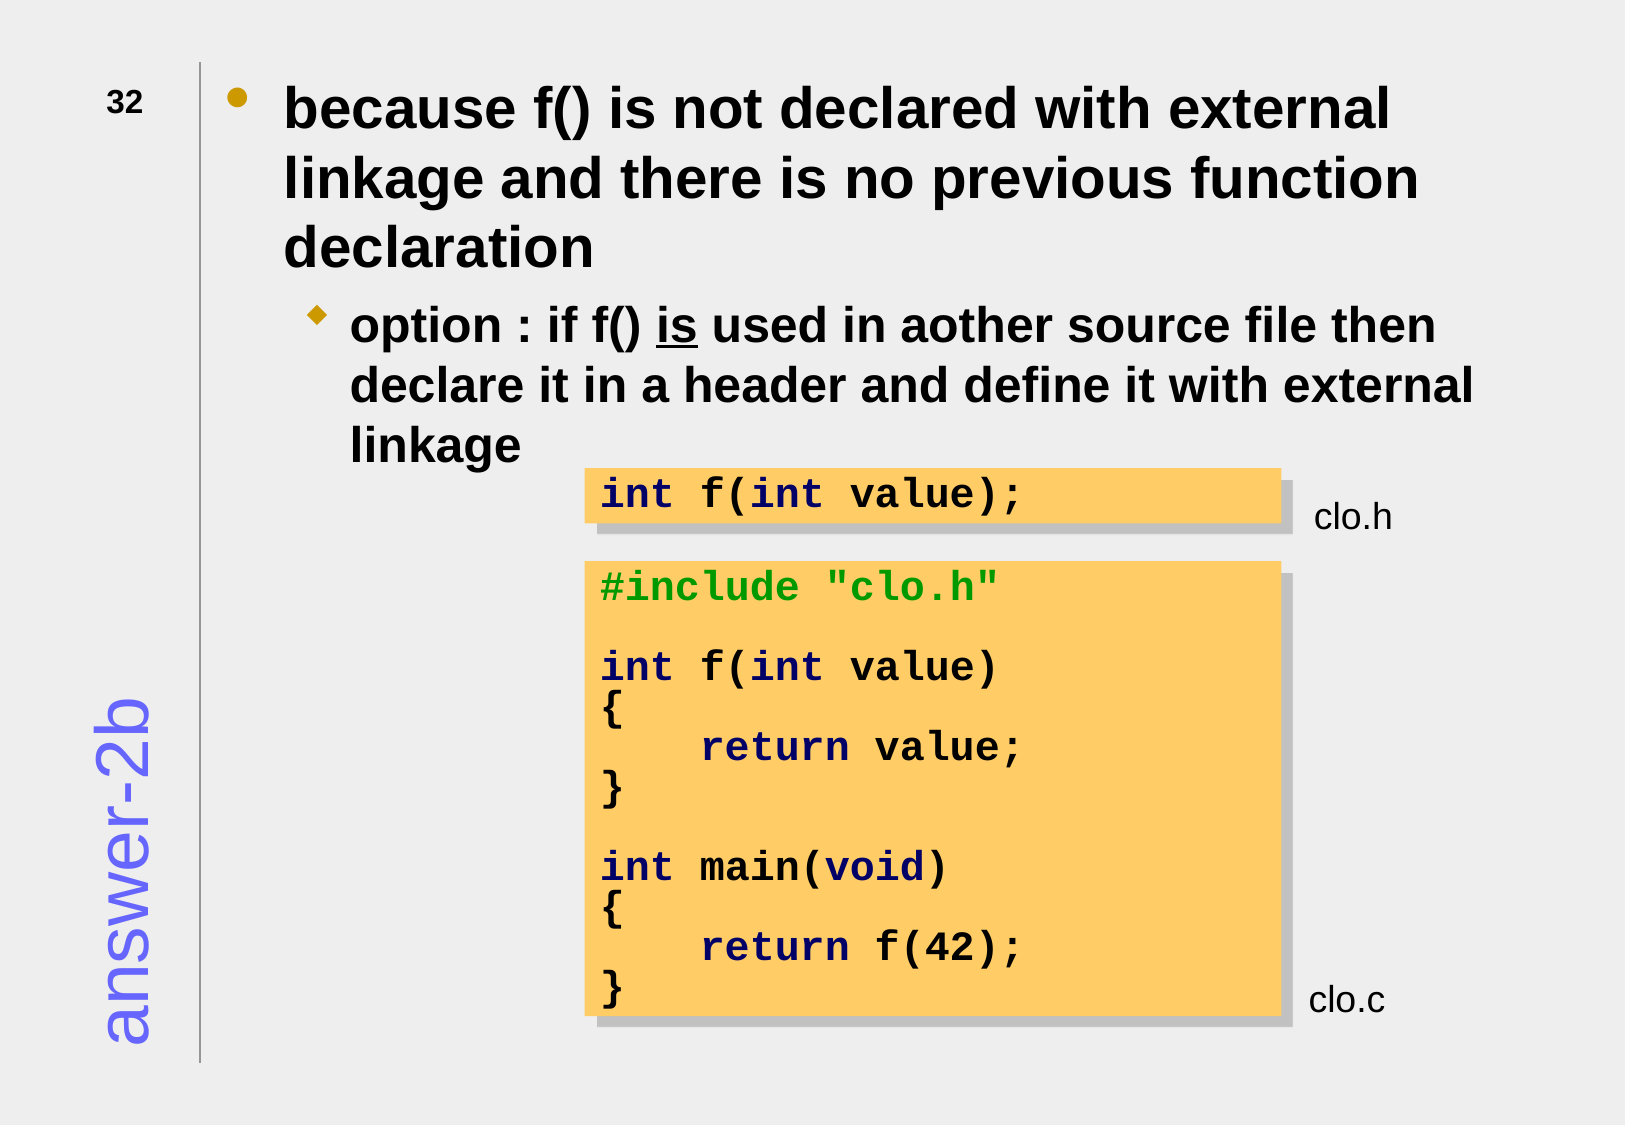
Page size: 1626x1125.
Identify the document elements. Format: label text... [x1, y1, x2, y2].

text_box int f(int value); [584, 468, 1282, 524]
text_box clo.h [1299, 484, 1559, 545]
list [197, 92, 1536, 1093]
title answer-2b [50, 187, 188, 1063]
list because f() is not declared with external linkage and there is no previous function declaration option : if f() is used in aother source file then declare it in a header and define it with external linkage [212, 62, 1551, 1063]
